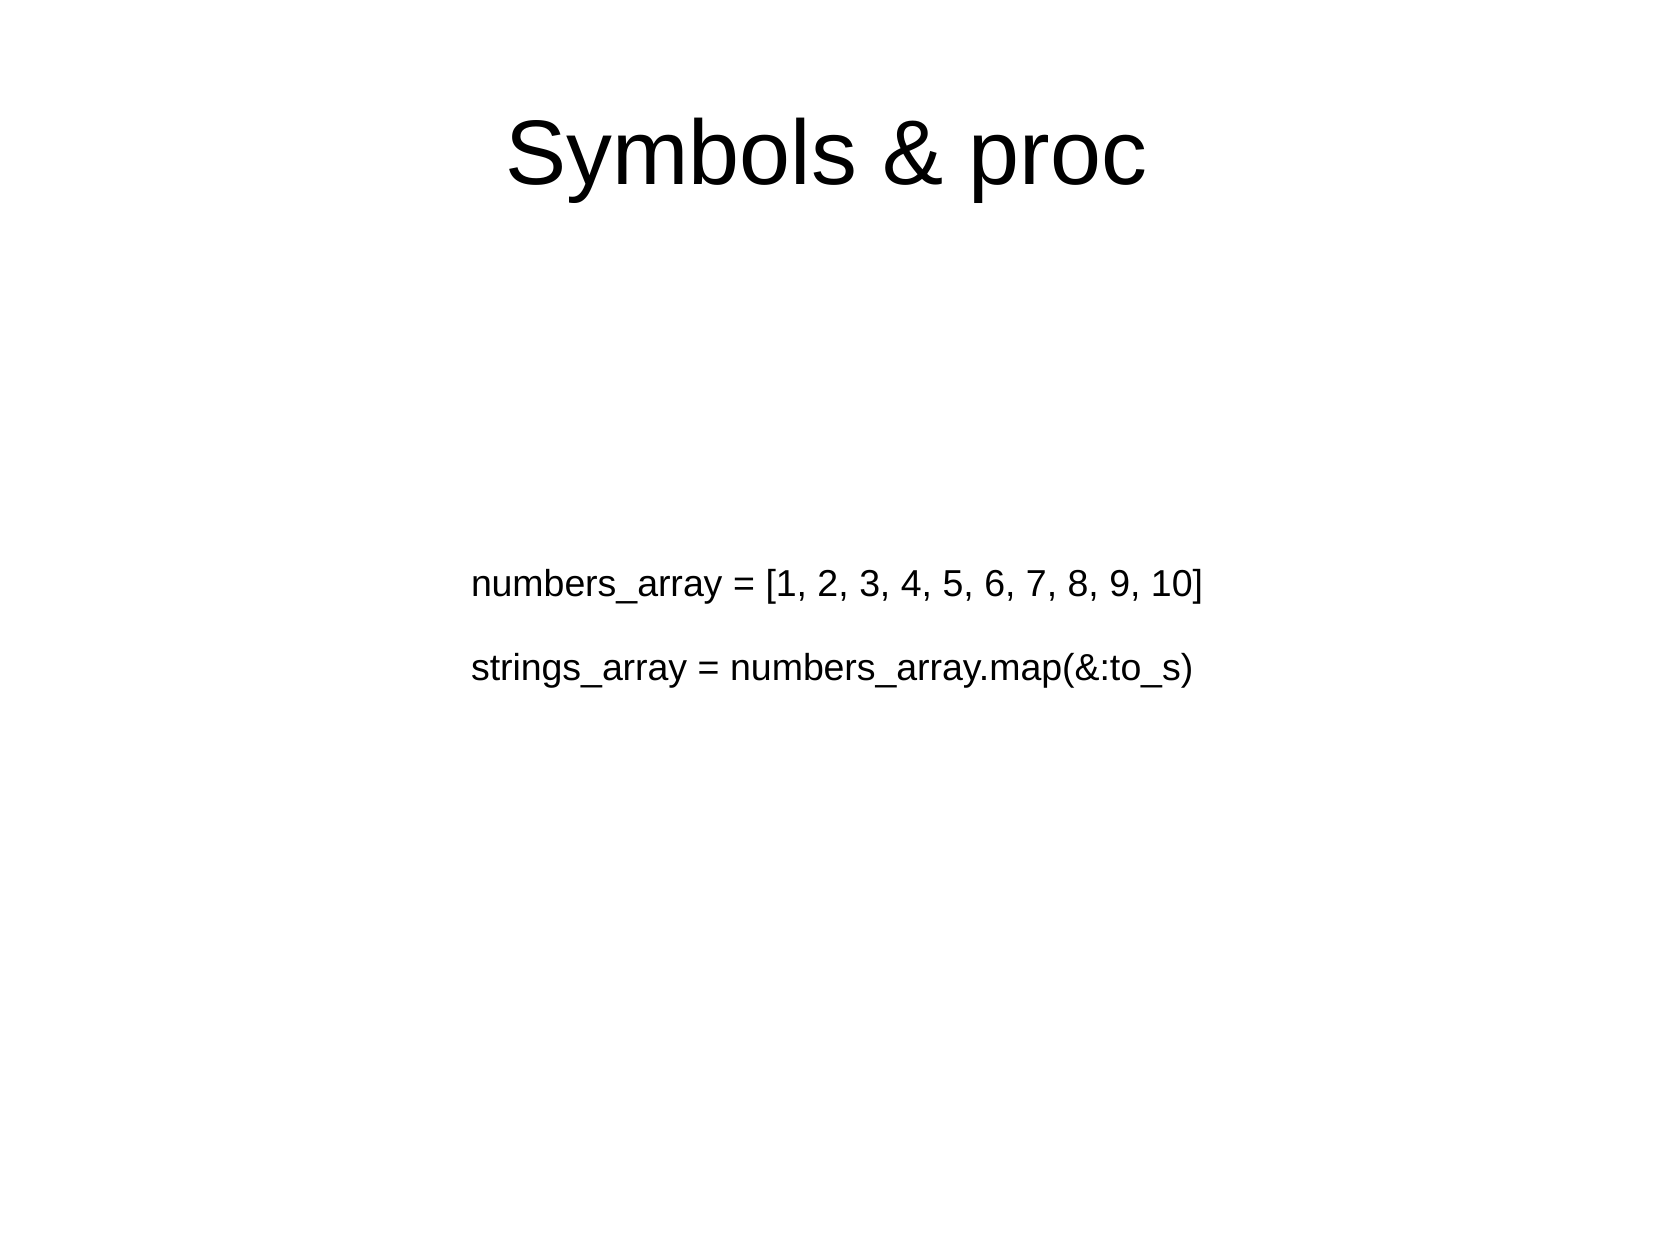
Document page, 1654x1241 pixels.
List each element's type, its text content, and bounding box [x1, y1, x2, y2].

title Symbols & proc [82, 49, 1571, 257]
text_box numbers_array = [1, 2, 3, 4, 5, 6, 7, 8, 9, 10] strings_array = numbers_array.map(&:to_s) [456, 554, 1219, 696]
